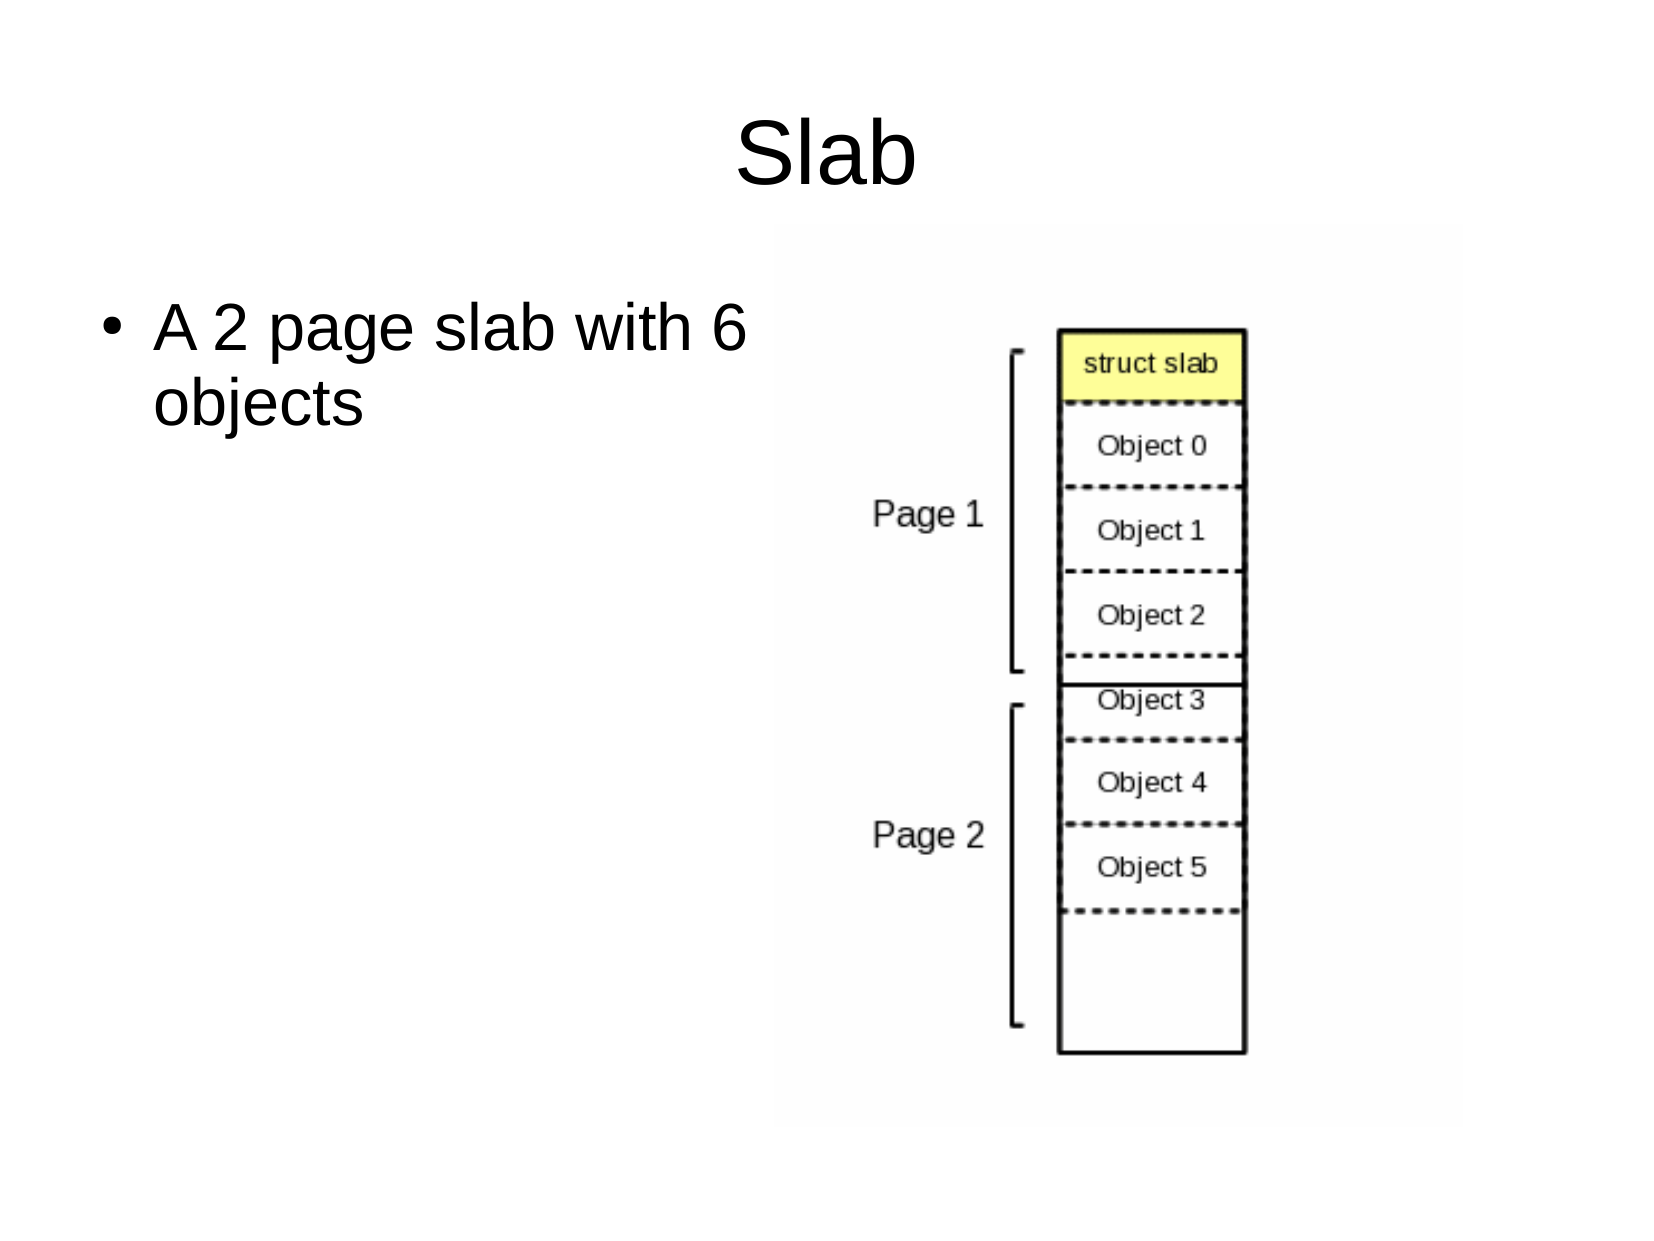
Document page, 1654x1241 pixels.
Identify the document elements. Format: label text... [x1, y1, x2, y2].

title Slab [82, 49, 1571, 257]
picture [774, 224, 1463, 1127]
list A 2 page slab with 6 objects [82, 290, 751, 1010]
